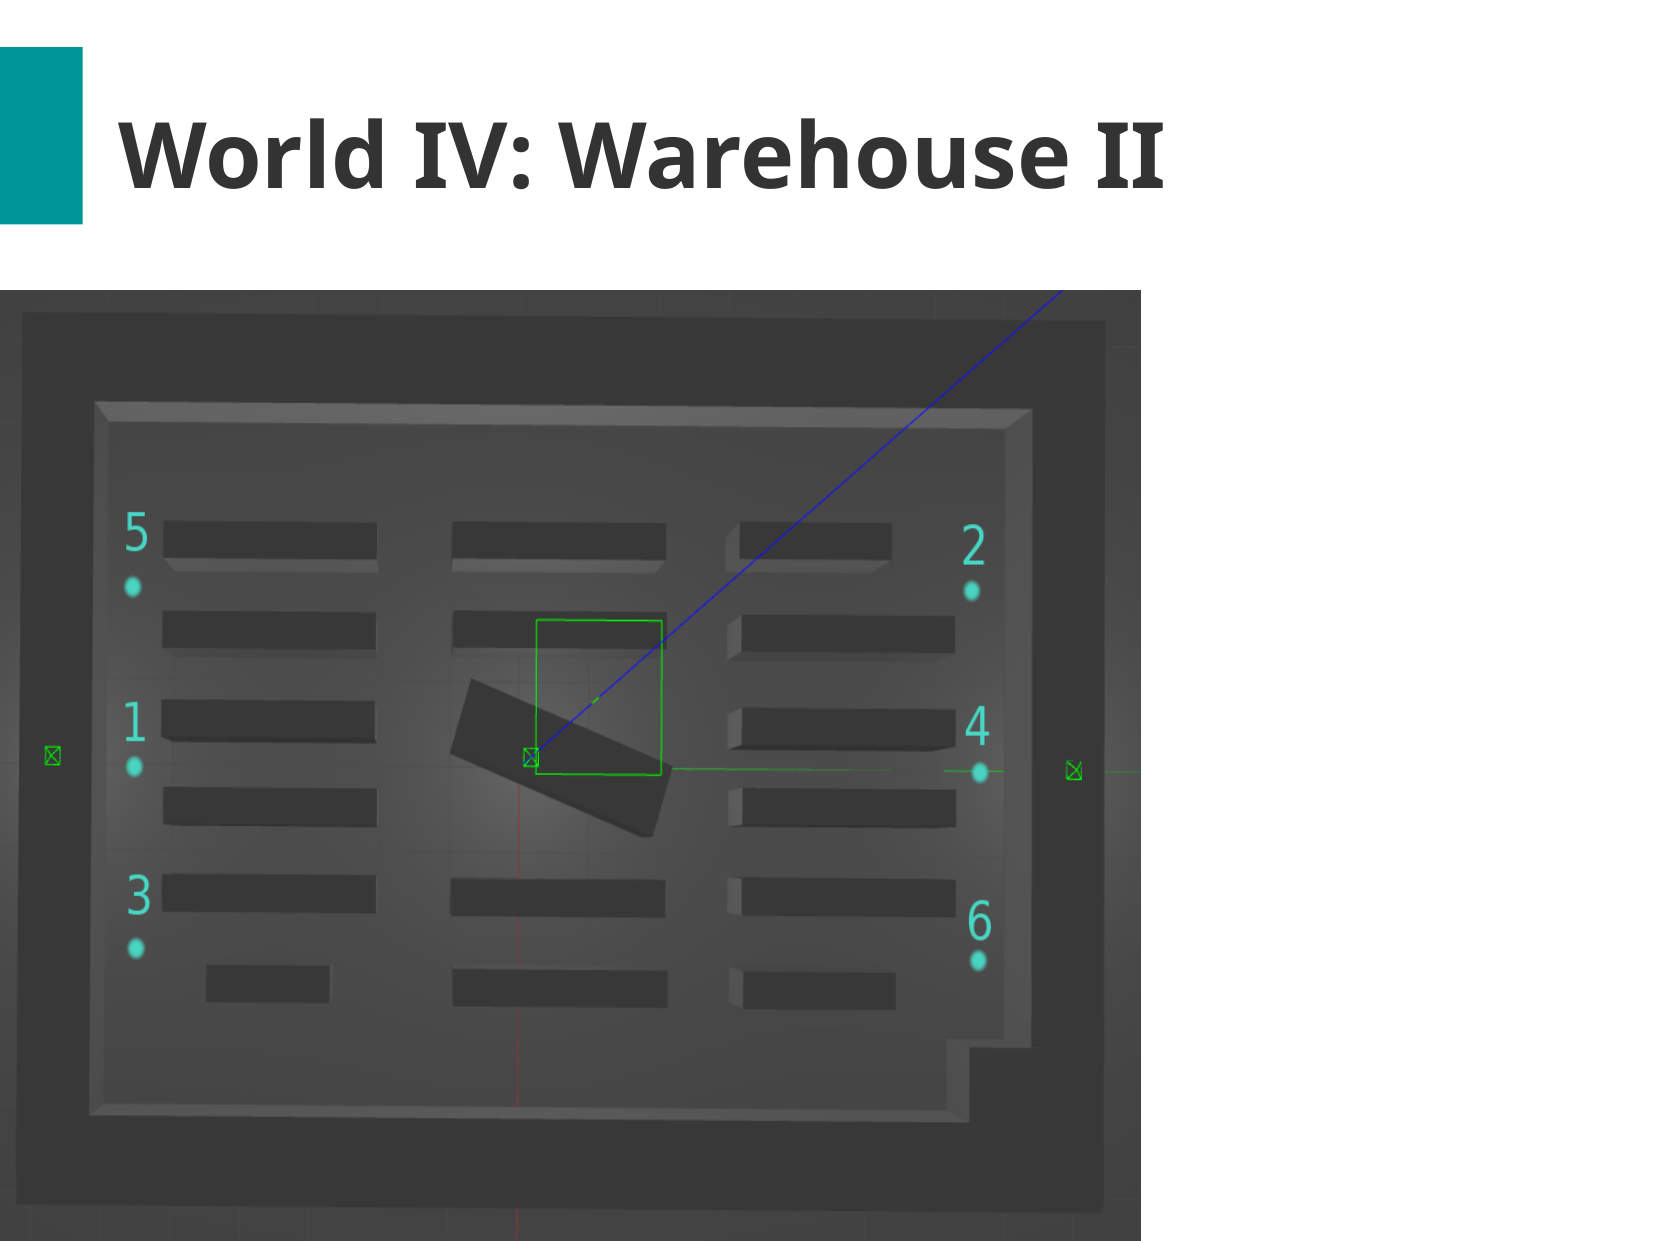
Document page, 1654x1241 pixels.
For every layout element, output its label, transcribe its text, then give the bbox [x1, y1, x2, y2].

title World IV: Warehouse II [118, 49, 1571, 257]
picture [0, 290, 1141, 1241]
